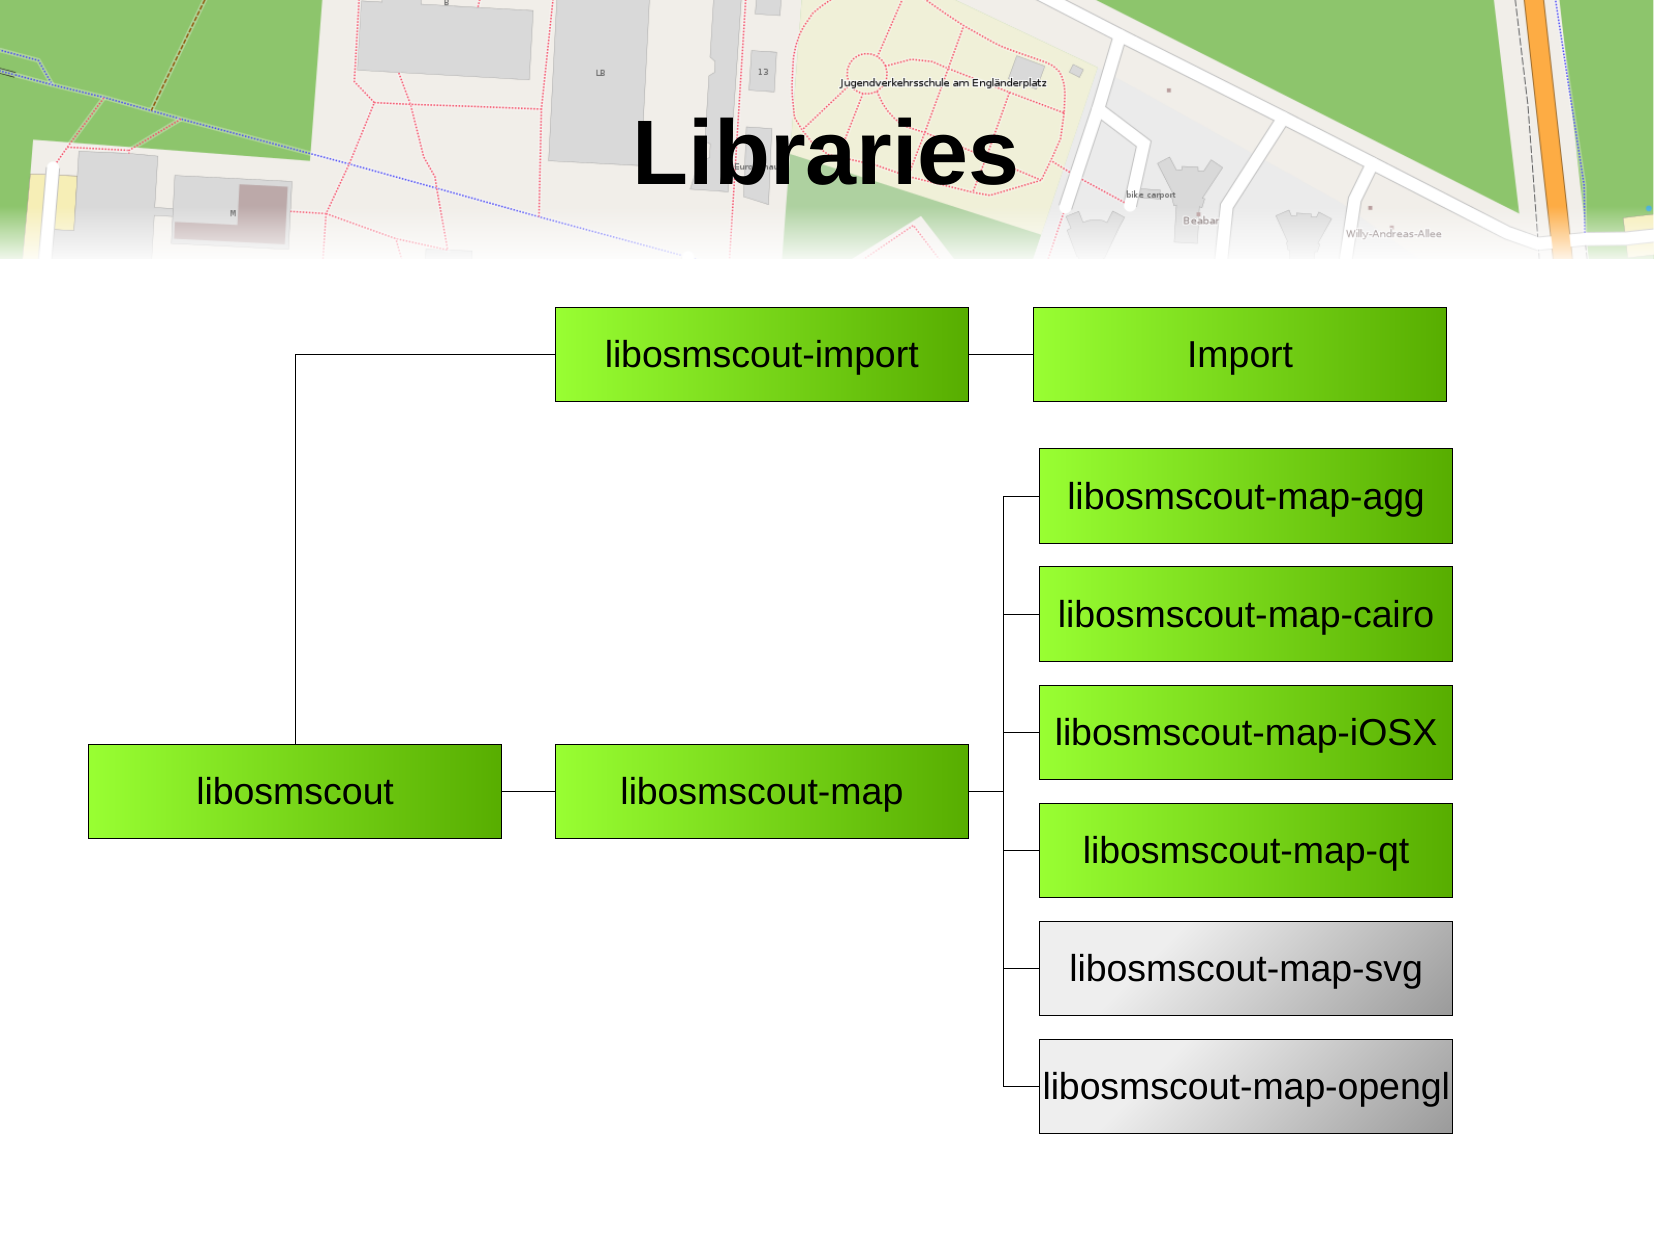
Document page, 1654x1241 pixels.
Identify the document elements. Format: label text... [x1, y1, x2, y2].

text_box libosmscout [88, 744, 502, 839]
text_box libosmscout-map-agg [1039, 448, 1453, 544]
text_box libosmscout-map-qt [1039, 803, 1453, 898]
text_box libosmscout-map-iOSX [1039, 685, 1453, 780]
title Libraries [82, 49, 1571, 257]
text_box libosmscout-map [555, 744, 969, 839]
picture [0, 0, 1654, 211]
text_box libosmscout-map-cairo [1039, 566, 1453, 662]
text_box Import [1033, 307, 1447, 402]
text_box libosmscout-import [555, 307, 969, 402]
text_box libosmscout-map-opengl [1039, 1039, 1453, 1134]
text_box libosmscout-map-svg [1039, 921, 1453, 1016]
